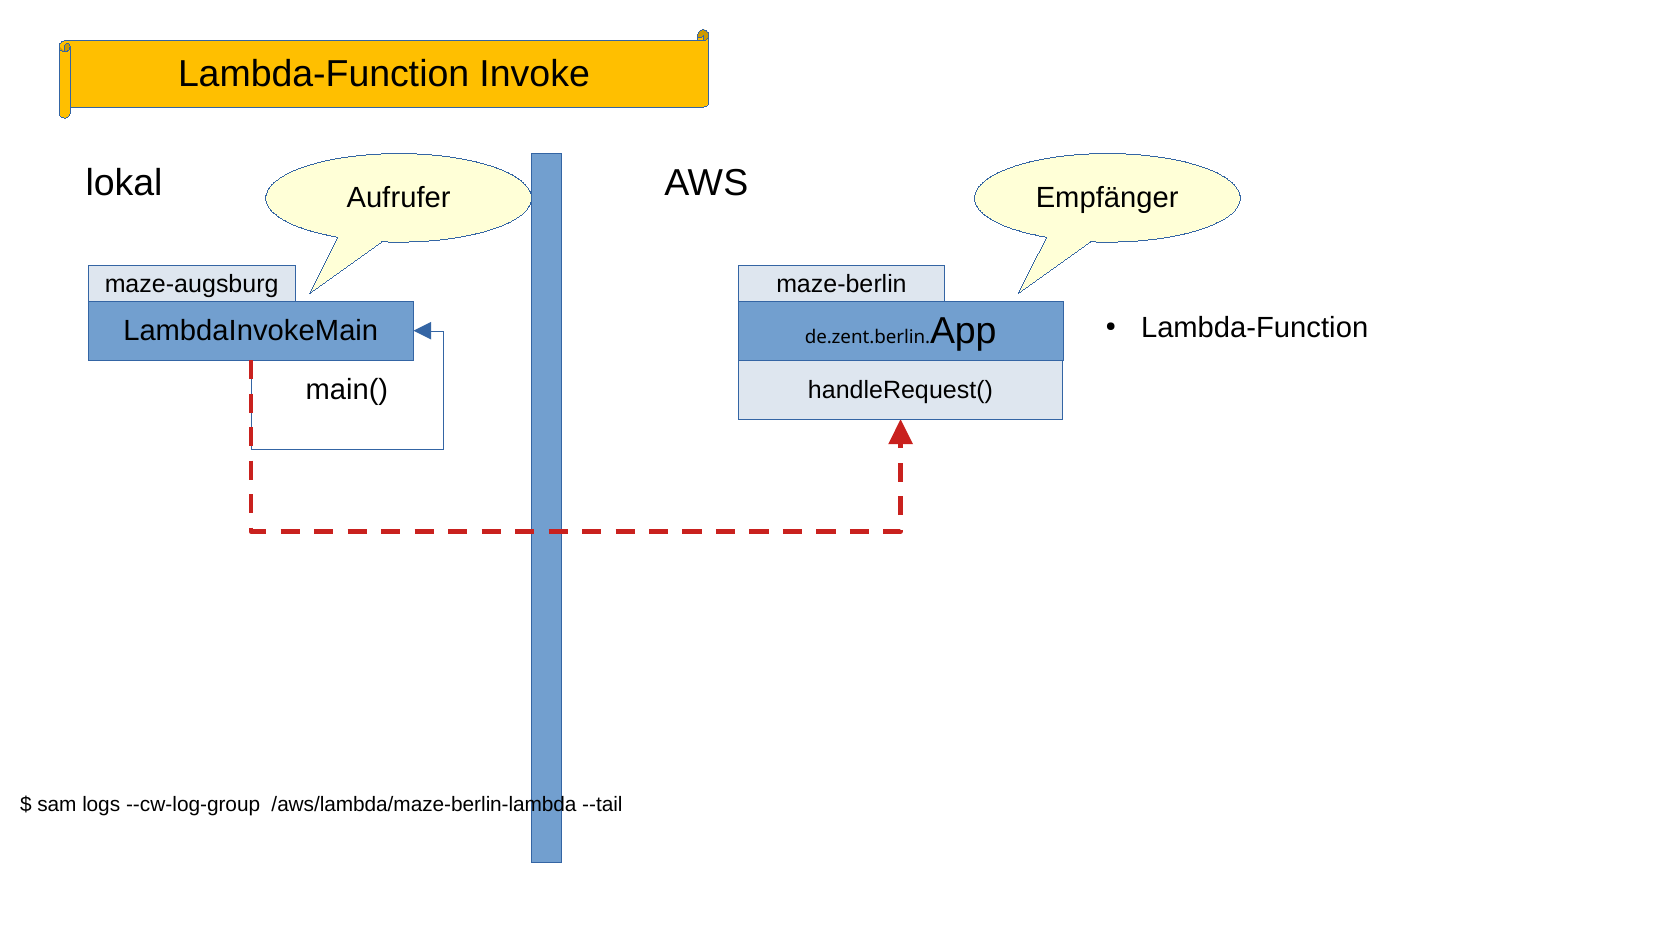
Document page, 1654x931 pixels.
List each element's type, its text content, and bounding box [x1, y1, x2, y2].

text_box maze-augsburg [88, 265, 296, 302]
text_box Empfänger [974, 153, 1241, 294]
text_box de.zent.berlin.App [738, 301, 1064, 361]
text_box maze-berlin [738, 265, 945, 302]
text_box AWS [649, 153, 764, 211]
text_box Lambda-Function [1090, 303, 1384, 352]
text_box LambdaInvokeMain [88, 301, 414, 361]
text_box Lambda-Function Invoke [59, 37, 709, 108]
text_box lokal [70, 153, 178, 211]
text_box Lambda-Function Invoke [59, 50, 71, 119]
text_box $ sam logs --cw-log-group /aws/lambda/maze-berlin-lambda --tail [5, 785, 680, 845]
text_box [531, 153, 562, 785]
text_box Aufrufer [265, 153, 532, 294]
text_box [531, 845, 562, 863]
text_box handleRequest() [738, 360, 1063, 420]
